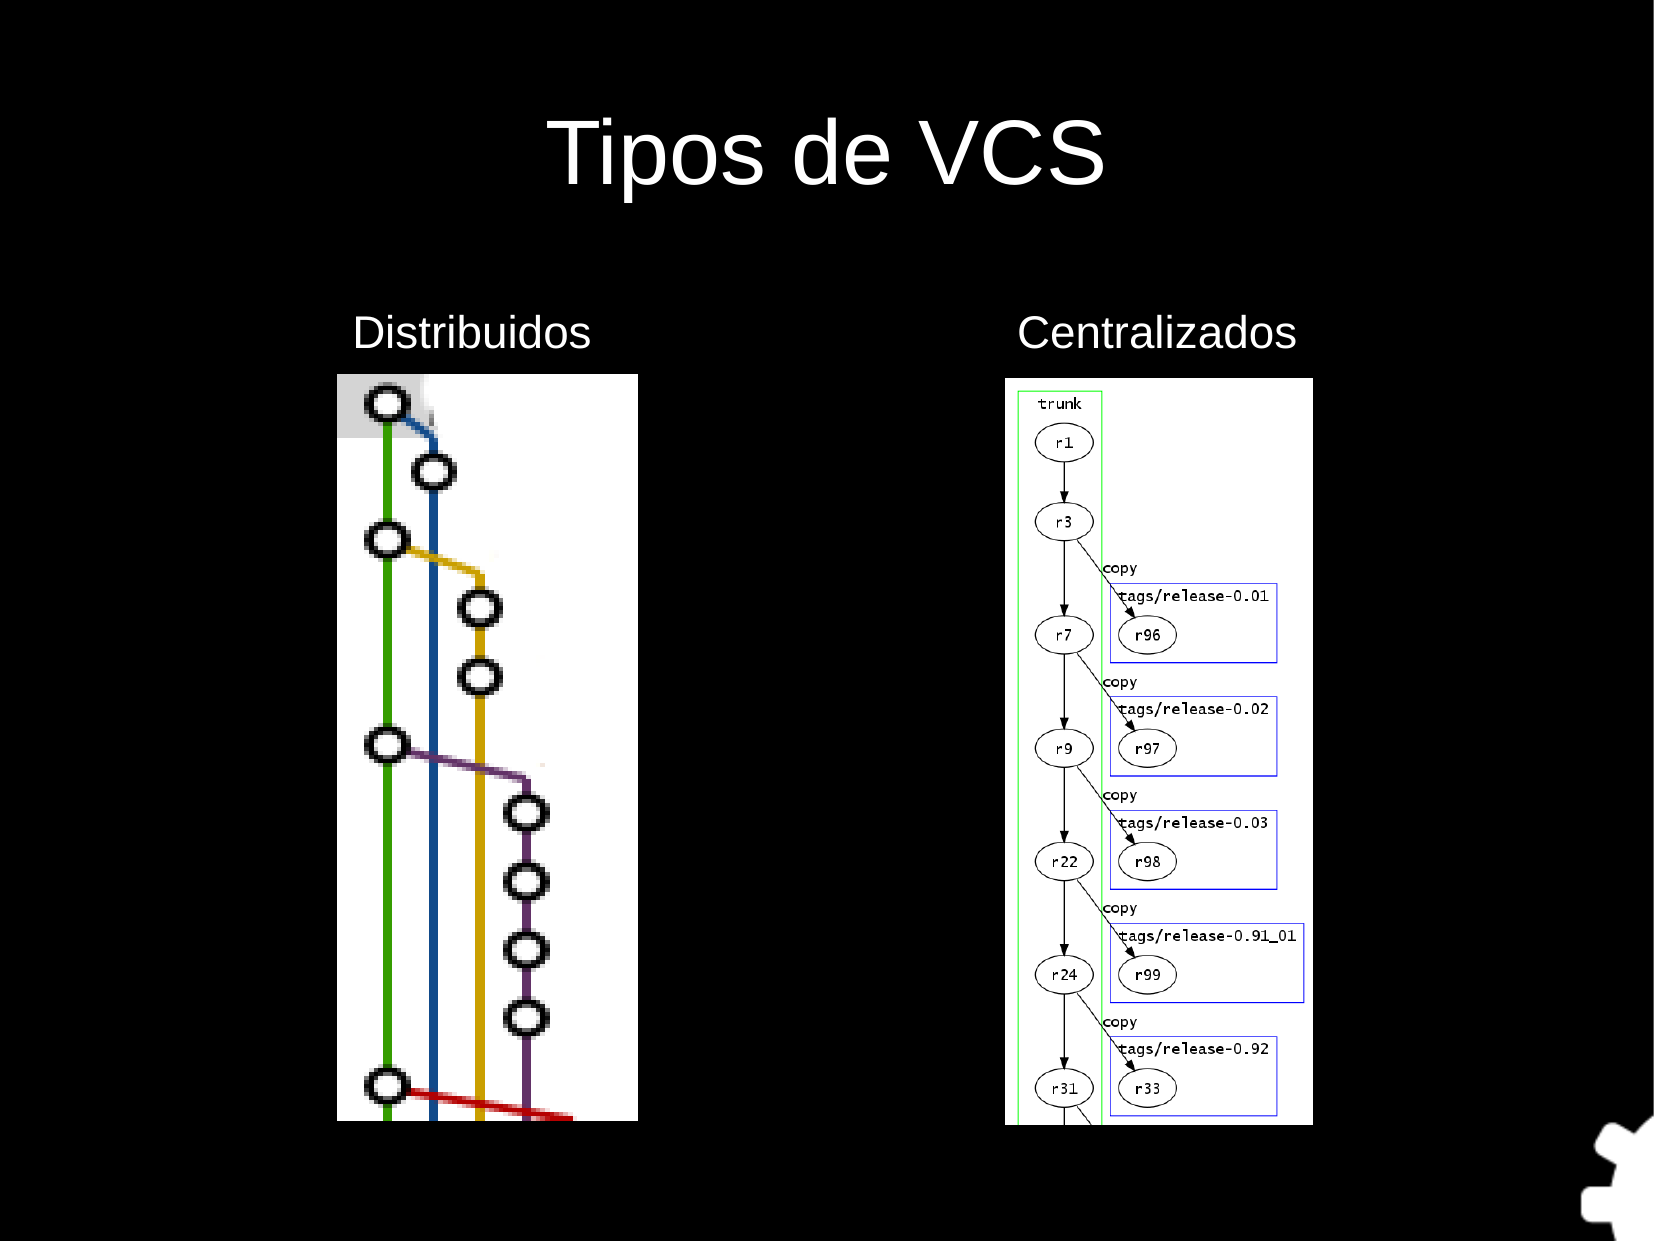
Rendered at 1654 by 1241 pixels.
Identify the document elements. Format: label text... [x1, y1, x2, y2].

title Tipos de VCS [82, 49, 1571, 257]
text_box Distribuidos [337, 300, 607, 367]
text_box Centralizados [1002, 300, 1313, 367]
picture [0, 0, 1654, 1241]
